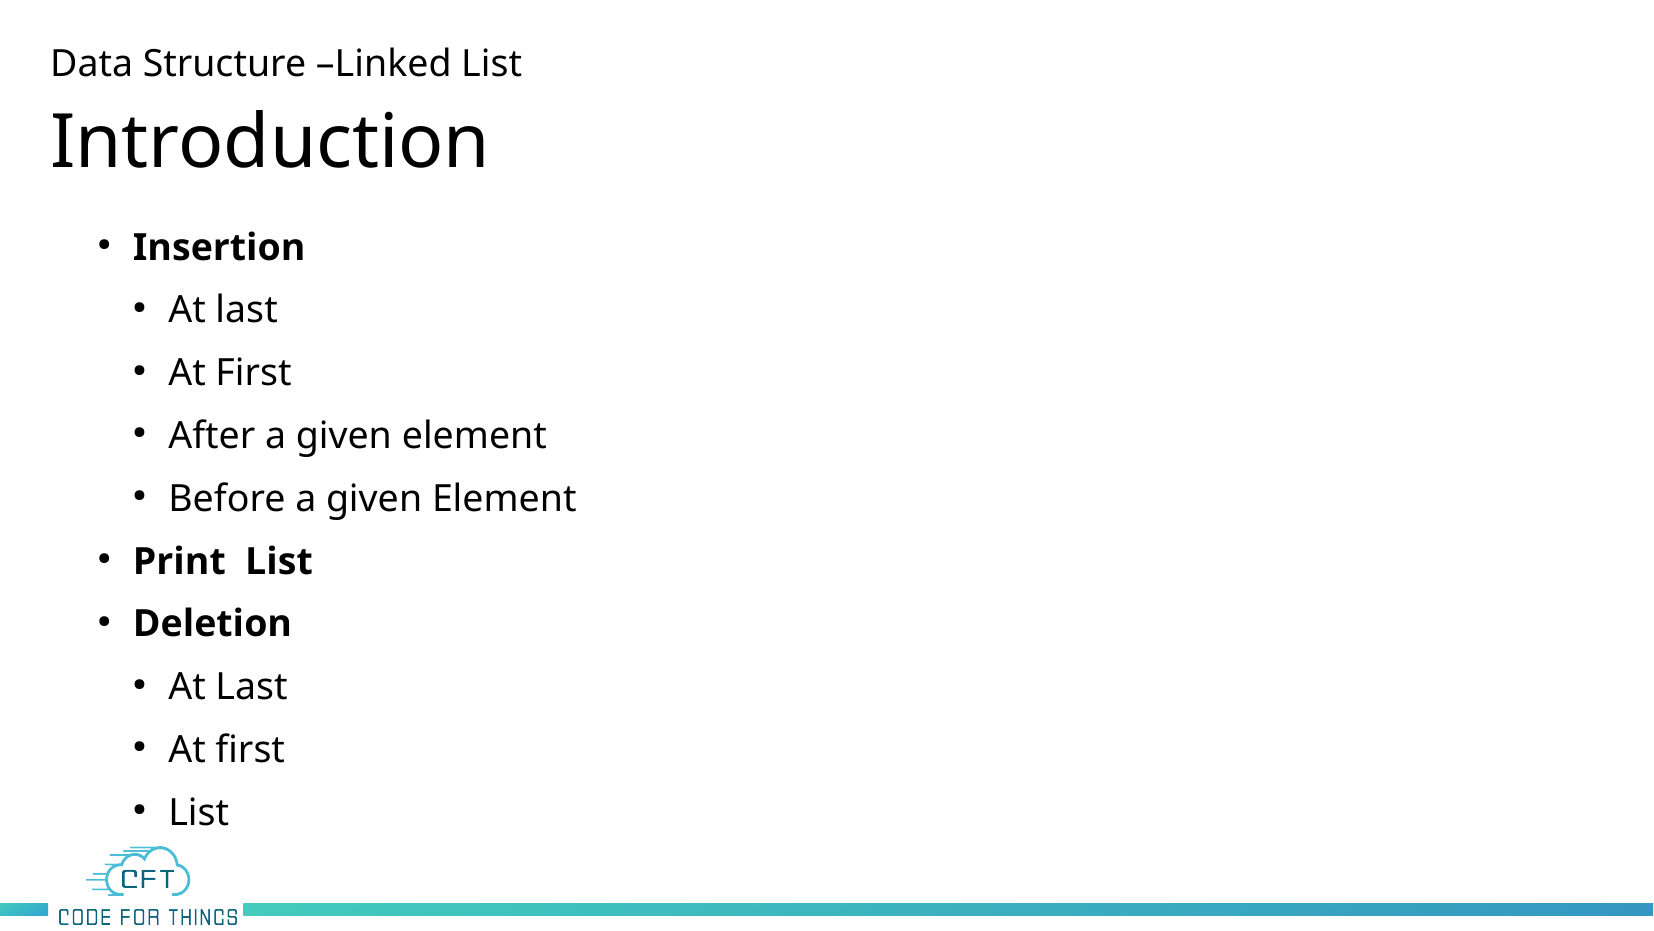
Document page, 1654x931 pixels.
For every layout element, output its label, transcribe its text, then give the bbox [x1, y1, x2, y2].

picture [59, 846, 237, 925]
text_box Insertion At last At First After a given element Before a given Element Print List Deletion At Last At first List [82, 212, 660, 825]
title Data Structure –Linked List Introduction [50, 35, 1202, 190]
